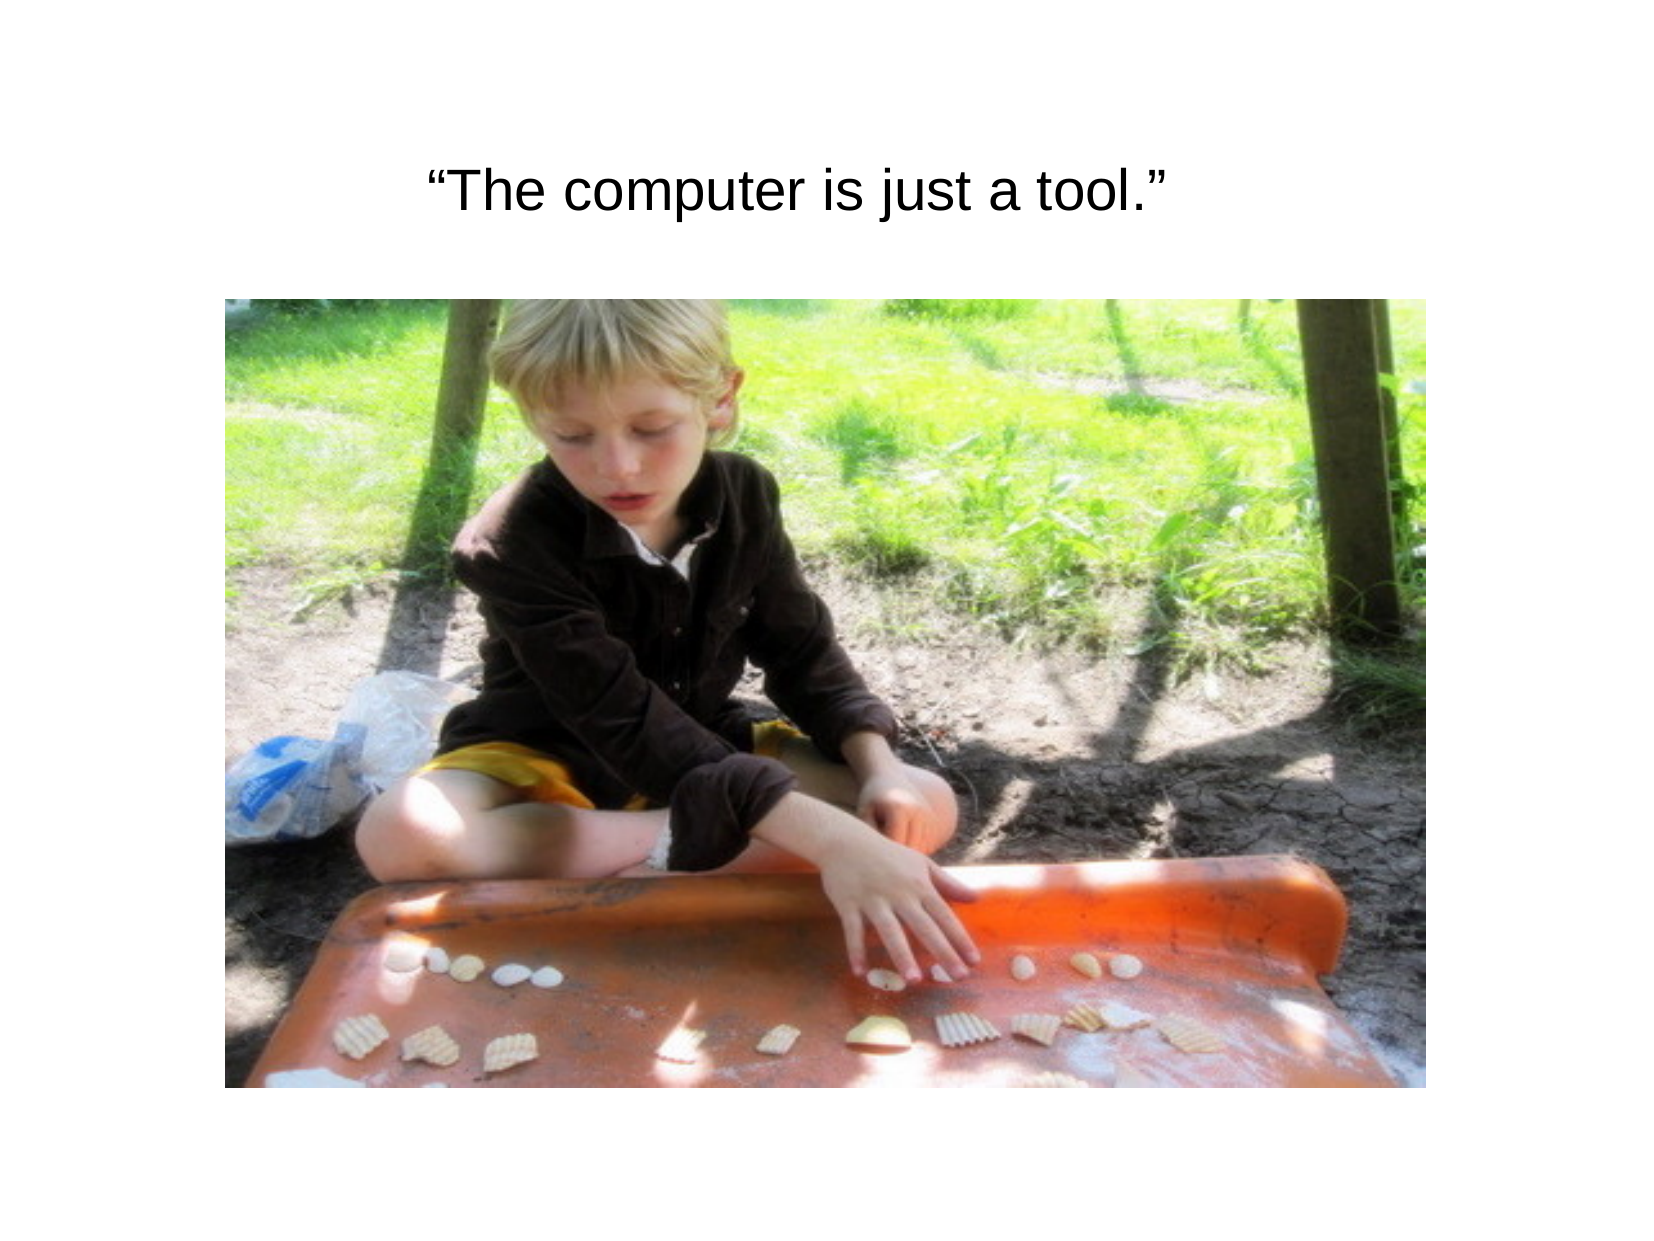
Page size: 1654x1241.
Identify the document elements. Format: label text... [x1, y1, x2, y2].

picture [225, 299, 1426, 1088]
text_box “The computer is just a tool.” [412, 150, 1201, 230]
